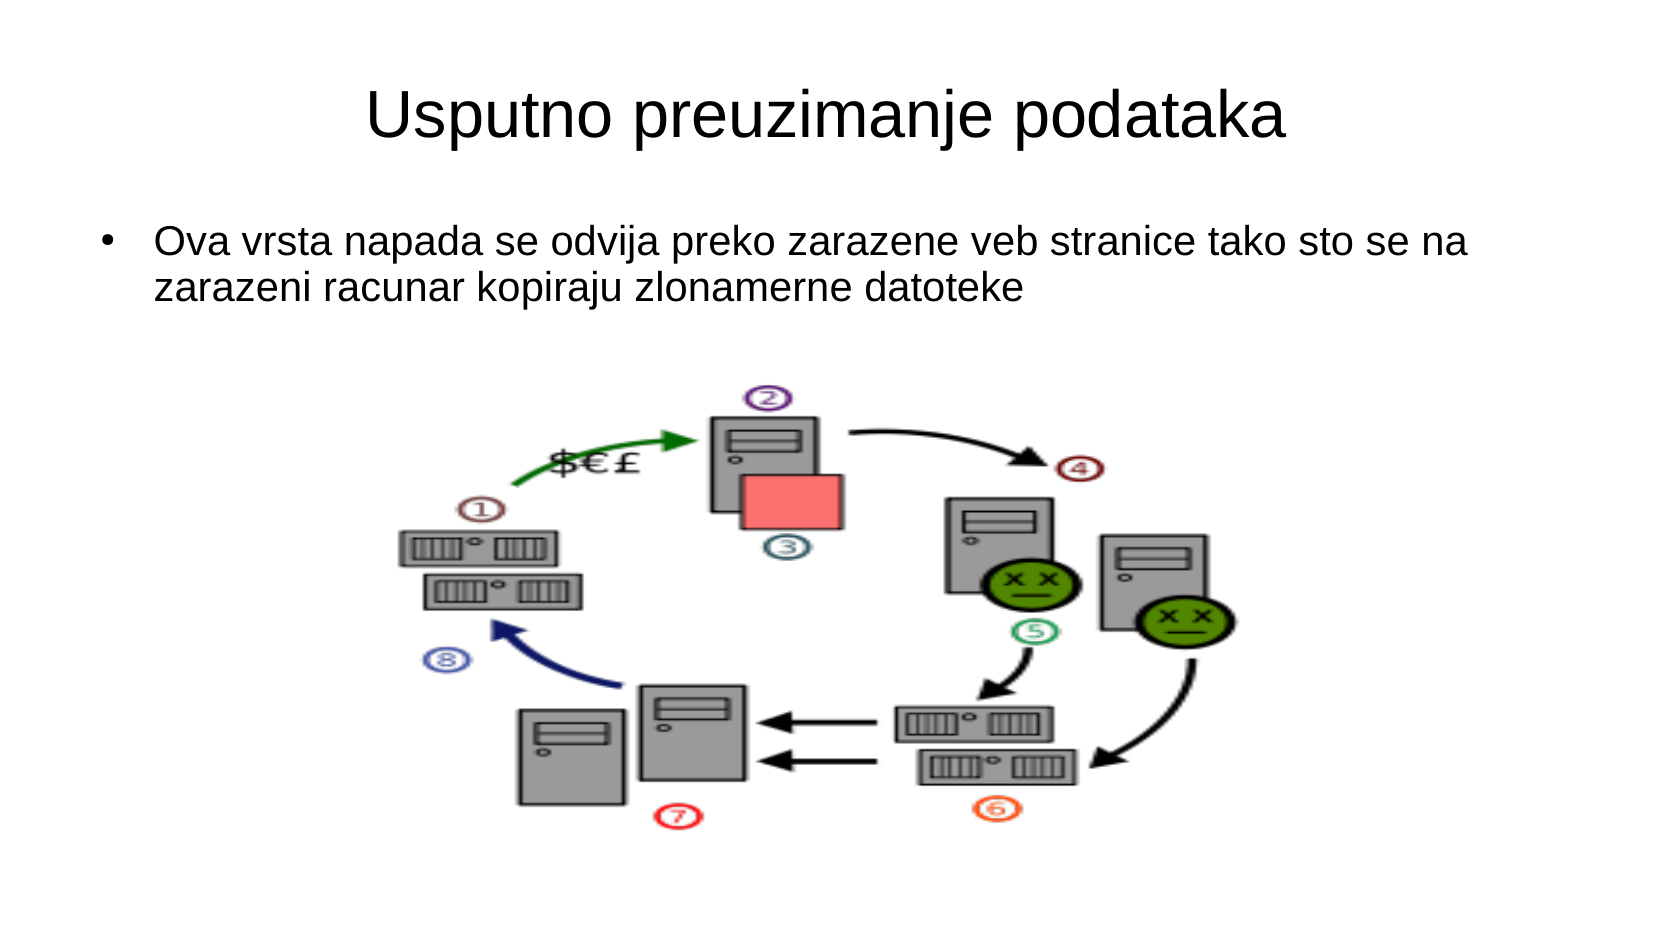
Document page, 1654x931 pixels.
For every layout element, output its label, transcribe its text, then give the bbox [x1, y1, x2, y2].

picture [375, 359, 1261, 841]
list Ova vrsta napada se odvija preko zarazene veb stranice tako sto se na zarazeni racunar kopiraju zlonamerne datoteke [82, 217, 1571, 758]
title Usputno preuzimanje podataka [82, 37, 1571, 193]
